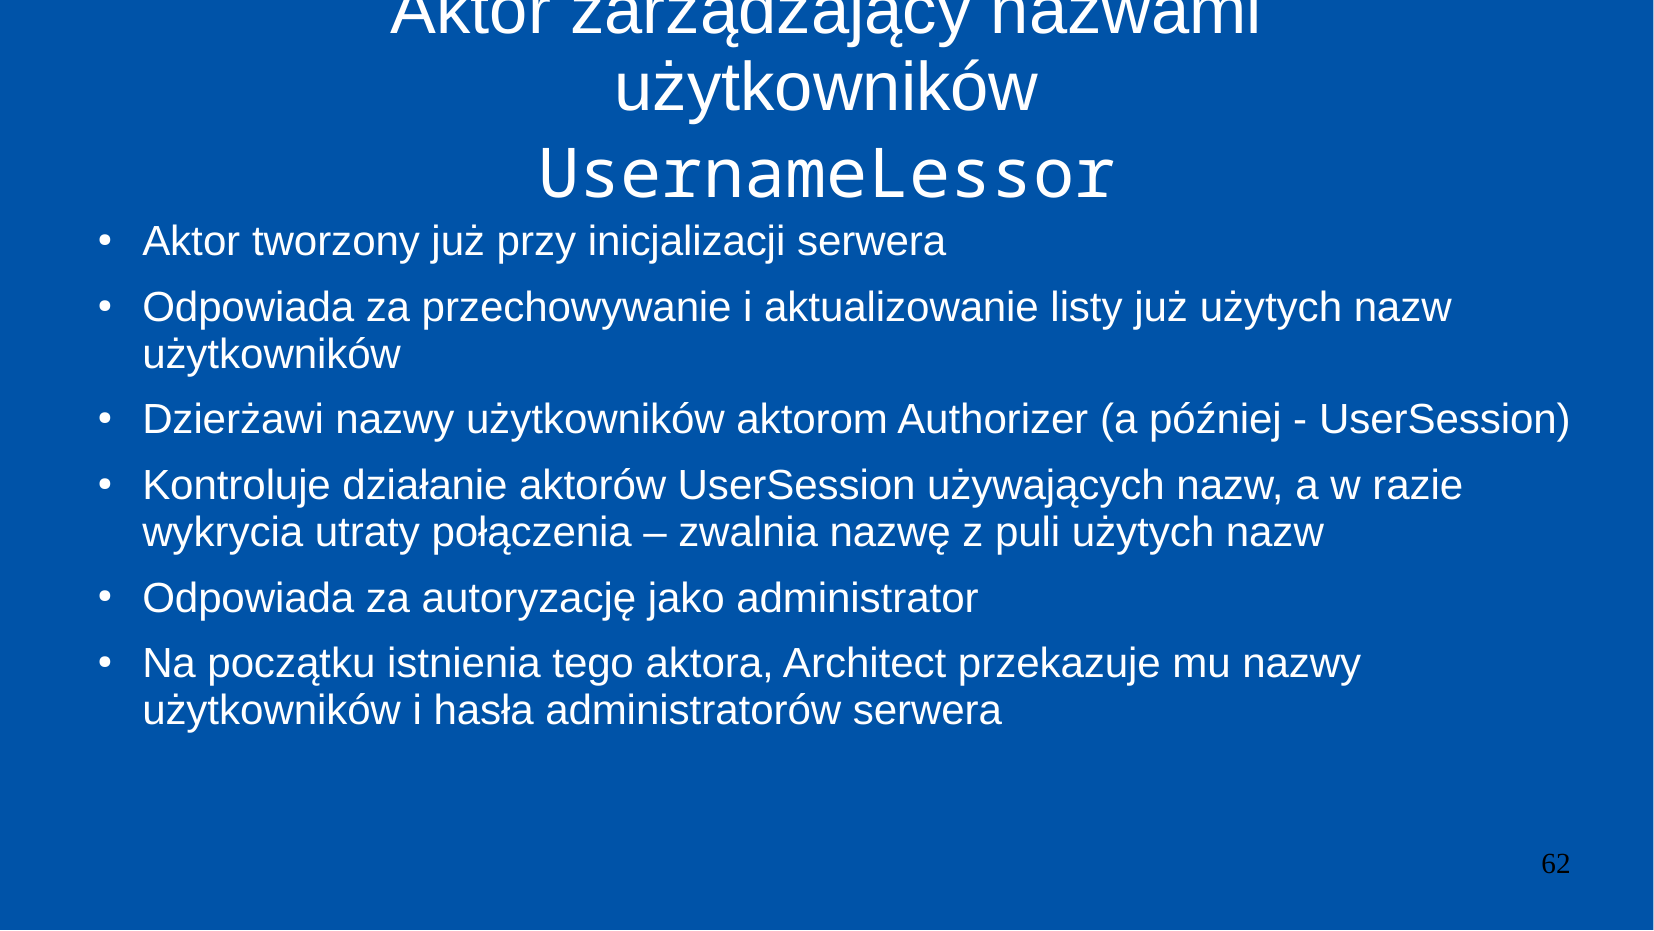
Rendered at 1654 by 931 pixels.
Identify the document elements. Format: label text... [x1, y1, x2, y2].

title Aktor zarządzający nazwami użytkowników UsernameLessor [389, 0, 1264, 210]
list Aktor tworzony już przy inicjalizacji serwera Odpowiada za przechowywanie i aktualizowanie listy już użytych nazw użytkowników Dzierżawi nazwy użytkowników aktorom Authorizer (a później - UserSession) Kontroluje działanie aktorów UserSession używających nazw, a w razie wykrycia utraty połączenia – zwalnia nazwę z puli użytych nazw Odpowiada za autoryzację jako administrator Na początku istnienia tego aktora, Architect przekazuje mu nazwy użytkowników i hasła administratorów serwera [82, 217, 1571, 758]
